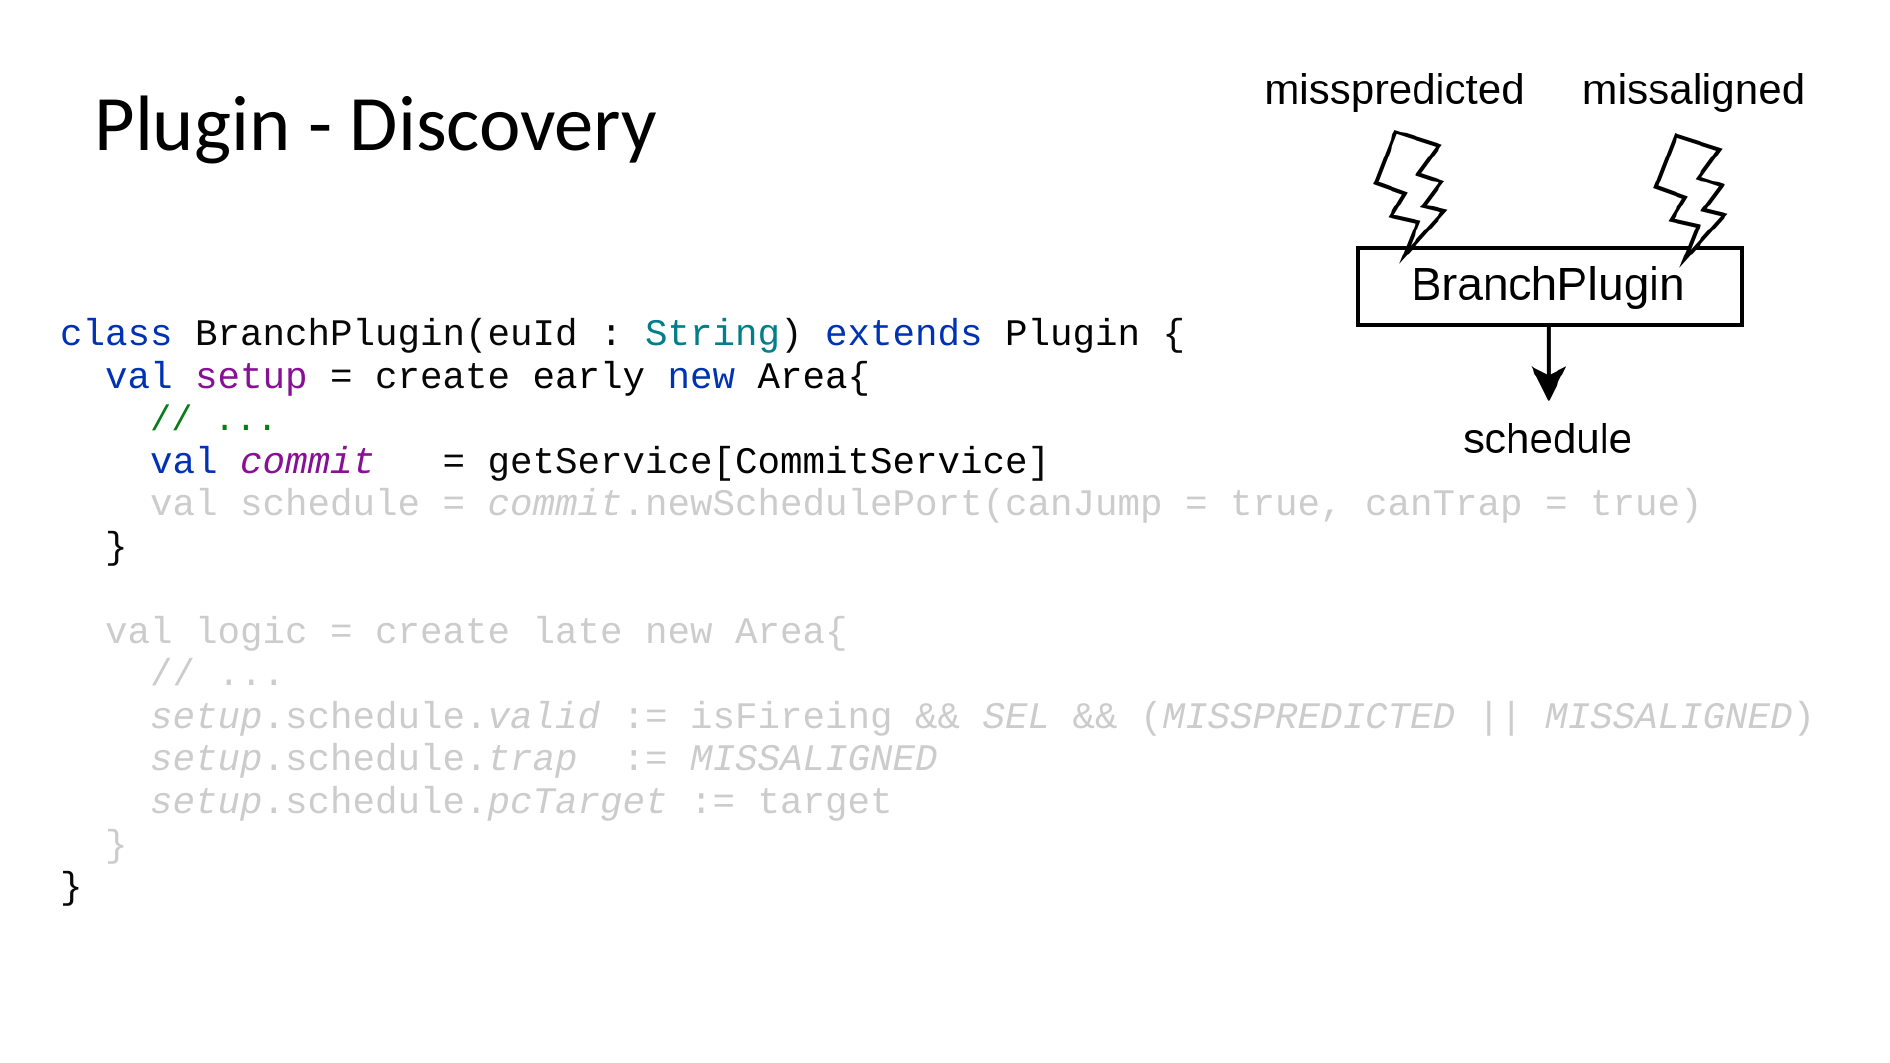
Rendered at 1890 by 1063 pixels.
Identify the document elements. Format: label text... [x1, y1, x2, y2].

title Plugin - Discovery [94, 42, 1225, 220]
picture [1225, 11, 1843, 522]
text_box class BranchPlugin(euId : String) extends Plugin { val setup = create early new Area{ // ... val commit = getService[CommitService] val schedule = commit.newSchedulePort(canJump = true, canTrap = true) } val logic = create late new Area{ // ... setup.schedule.valid := isFireing && SEL && (MISSPREDICTED || MISSALIGNED) setup.schedule.trap := MISSALIGNED setup.schedule.pcTarget := target } } [45, 307, 1890, 1003]
